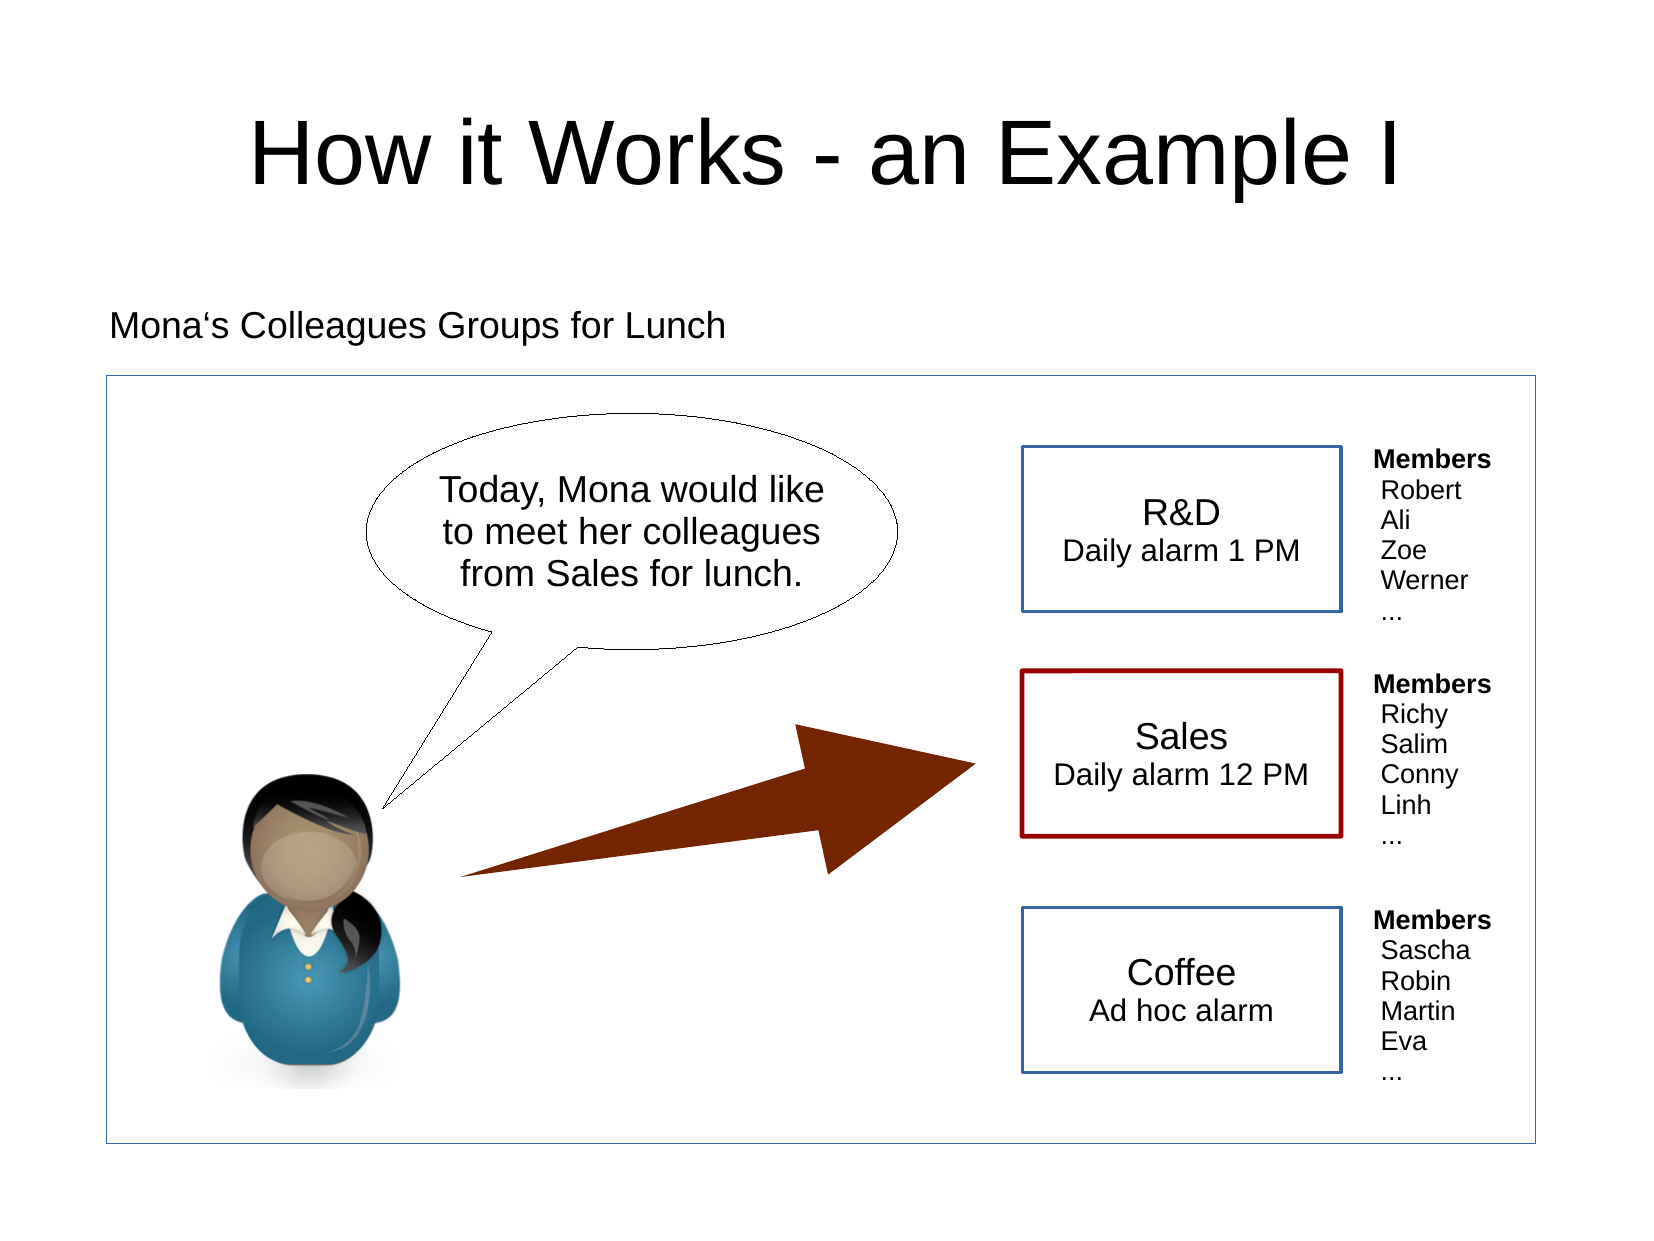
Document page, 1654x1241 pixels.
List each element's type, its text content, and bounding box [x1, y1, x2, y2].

text_box Today, Mona would like to meet her colleagues from Sales for lunch. [366, 413, 898, 809]
title How it Works - an Example I [82, 49, 1571, 257]
text_box Mona‘s Colleagues Groups for Lunch [94, 297, 945, 367]
picture [185, 755, 438, 1089]
text_box Sales Daily alarm 12 PM [1022, 670, 1341, 837]
picture [443, 688, 993, 952]
text_box [106, 375, 1536, 1144]
text_box Coffee Ad hoc alarm [1022, 907, 1342, 1073]
text_box R&D Daily alarm 1 PM [1022, 446, 1342, 612]
text_box Members Sascha Robin Martin Eva ... [1358, 897, 1512, 1094]
text_box Members Richy Salim Conny Linh ... [1358, 661, 1512, 858]
text_box Members Robert Ali Zoe Werner ... [1358, 437, 1512, 634]
